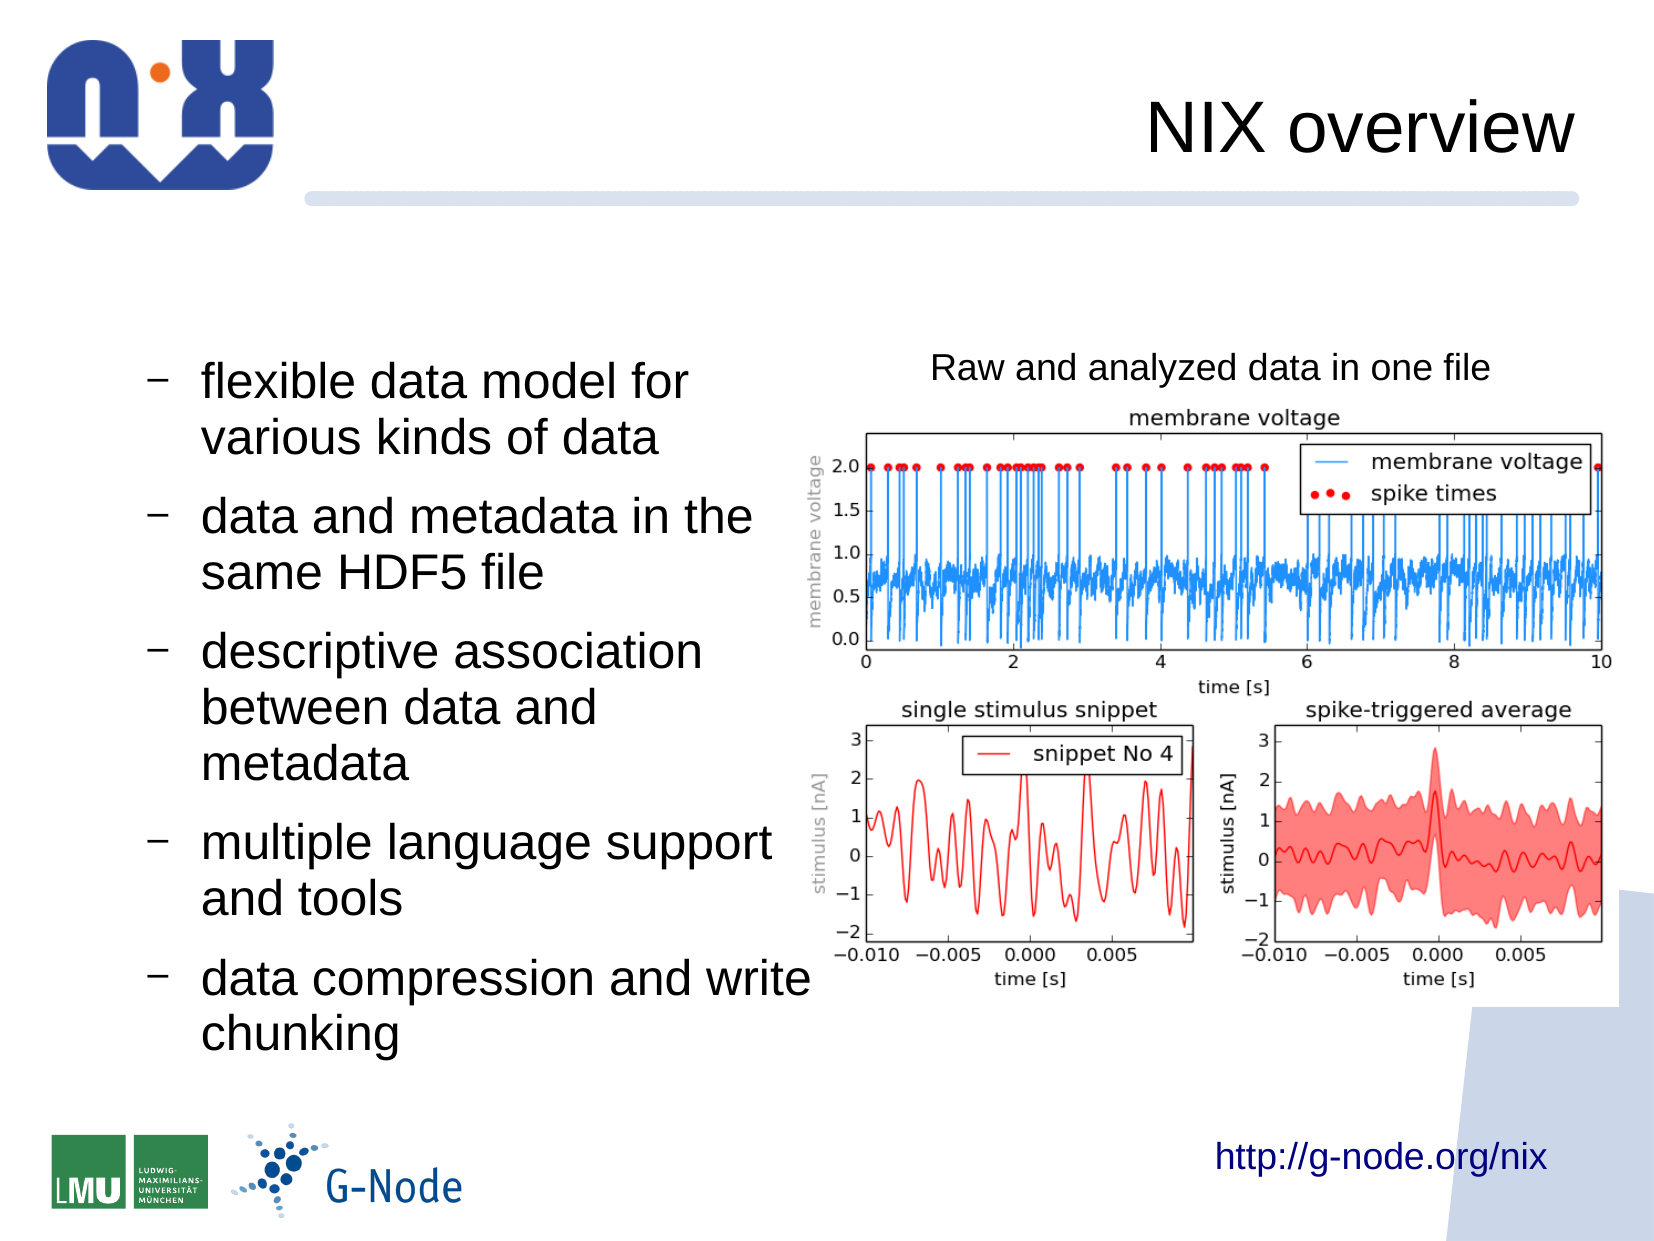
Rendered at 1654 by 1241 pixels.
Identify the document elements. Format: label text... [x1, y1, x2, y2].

text_box NIX overview [87, 30, 1576, 226]
picture [47, 40, 274, 190]
text_box http://g-node.org/nix [1200, 1128, 1576, 1189]
list Raw and analyzed data in one file [930, 346, 1518, 406]
picture [230, 1123, 467, 1219]
list flexible data model for various kinds of data data and metadata in the same HDF5 file descriptive association between data and metadata multiple language support and tools data compression and write chunking [59, 353, 828, 1096]
picture [733, 351, 1619, 1007]
